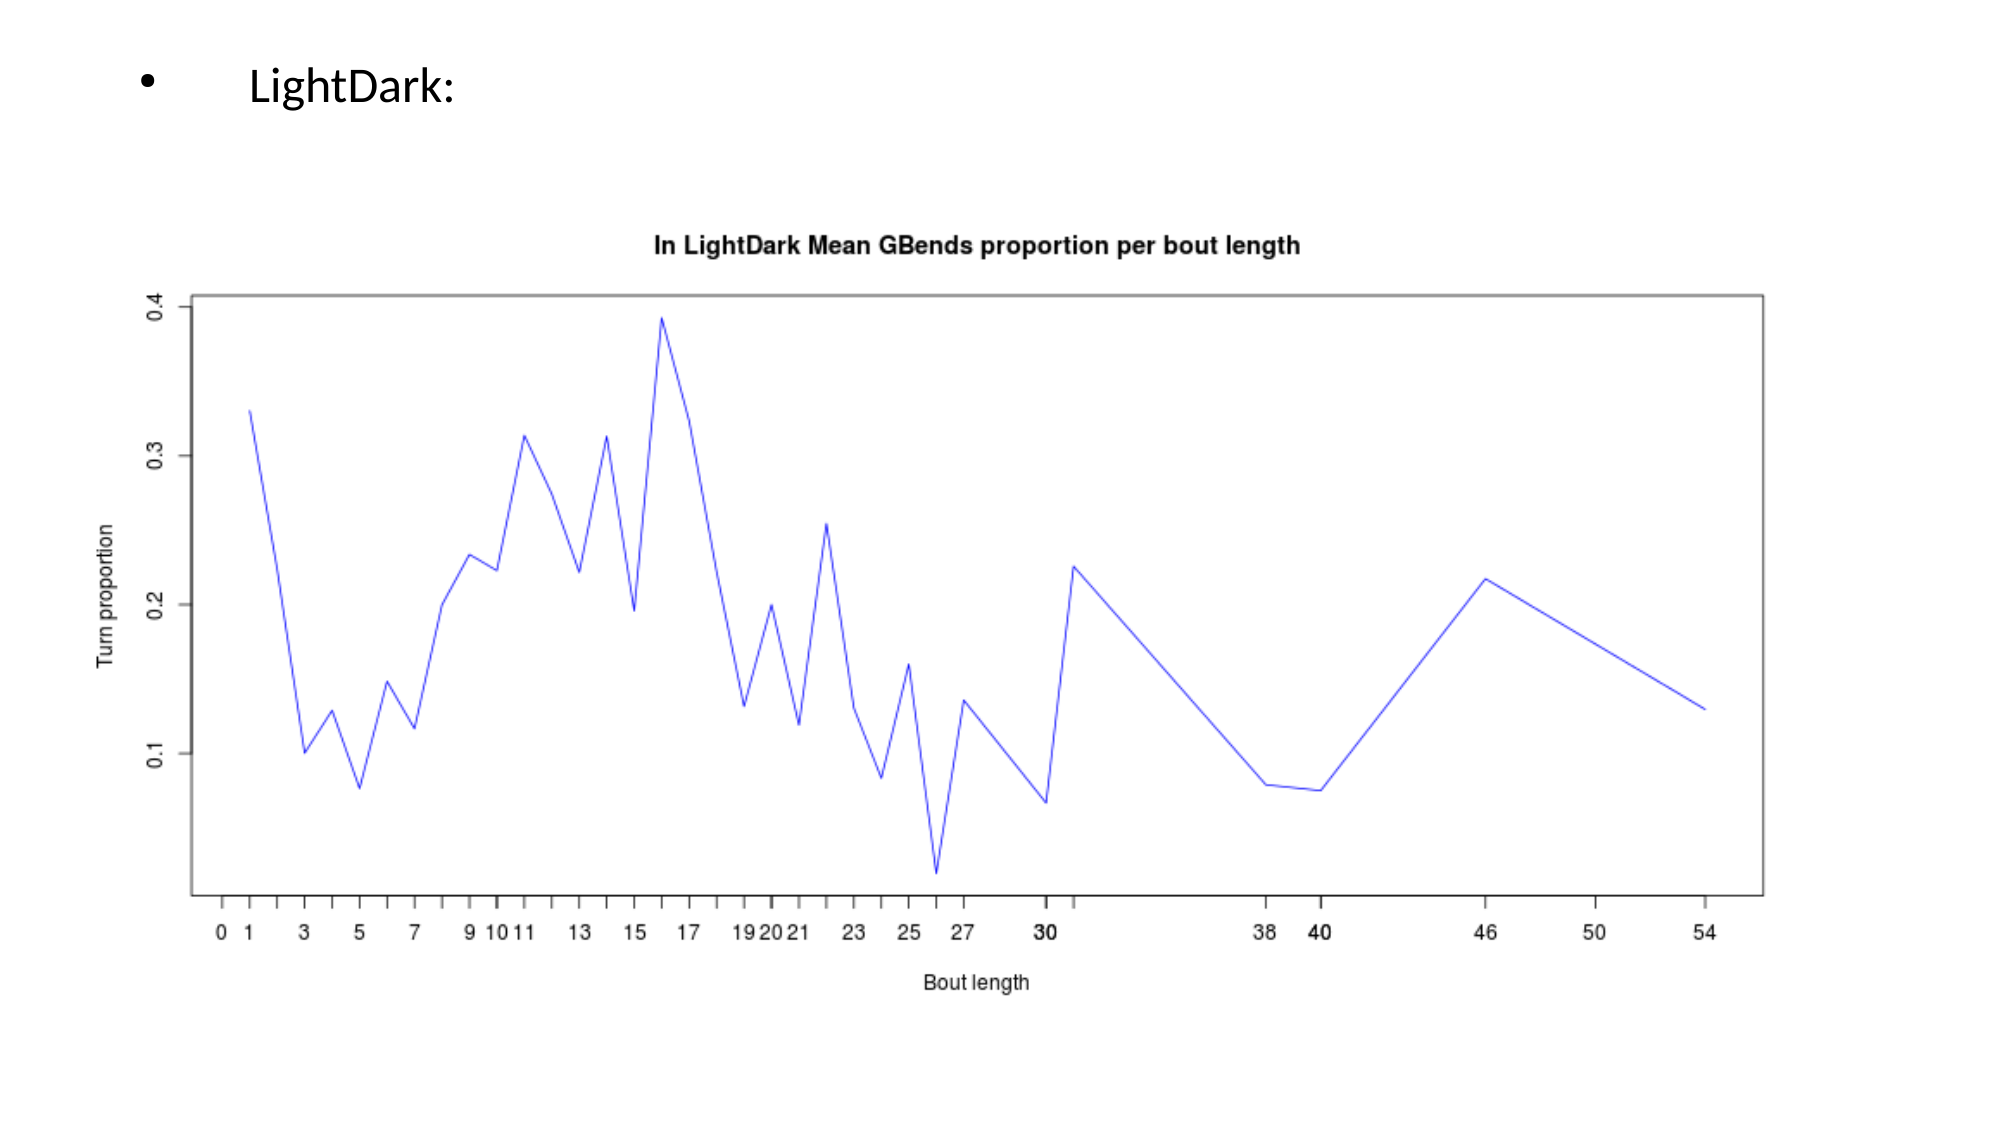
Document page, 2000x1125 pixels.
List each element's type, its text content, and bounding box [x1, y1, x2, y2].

text_box LightDark: [0, 0, 2000, 946]
picture [90, 194, 1816, 1023]
